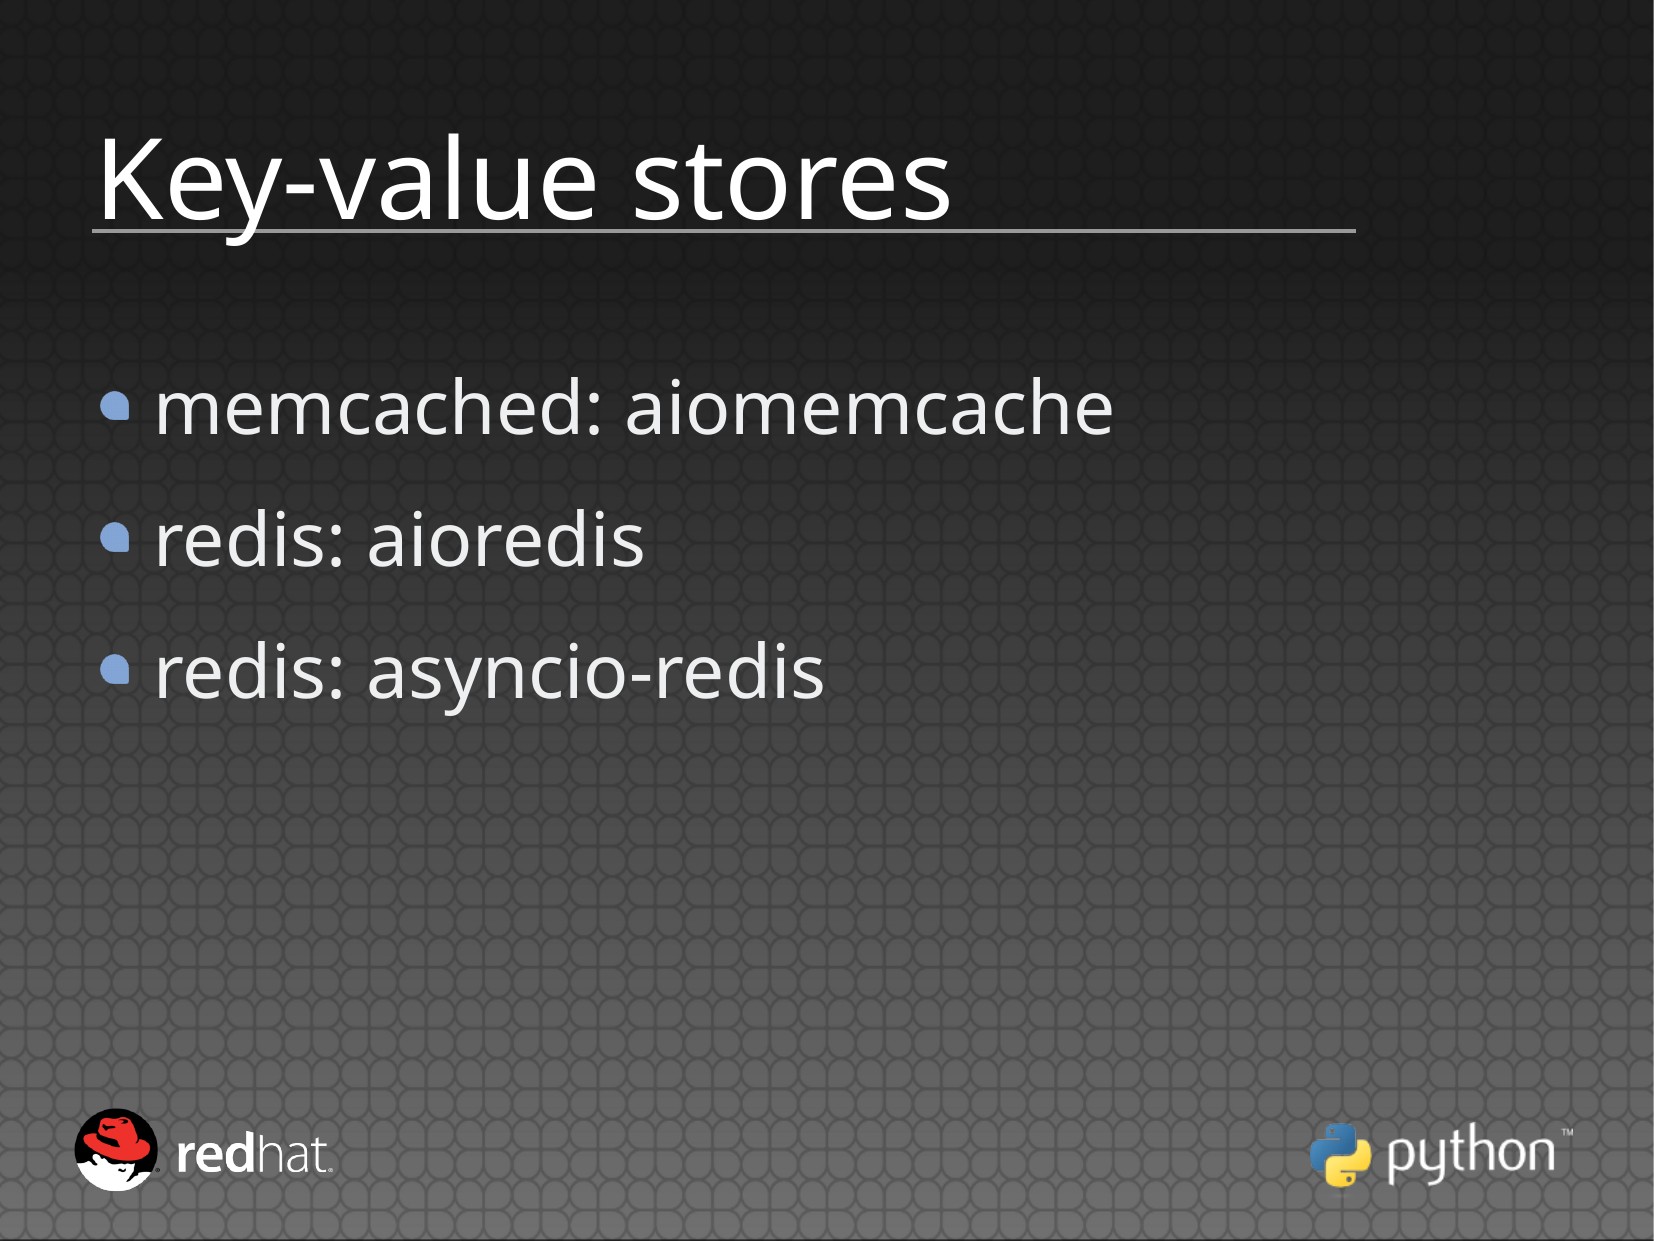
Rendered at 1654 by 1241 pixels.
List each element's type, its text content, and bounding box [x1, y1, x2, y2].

picture [0, 0, 1654, 1241]
title Key-value stores [94, 100, 1426, 251]
list memcached: aiomemcache redis: aioredis redis: asyncio-redis [82, 354, 1571, 1094]
